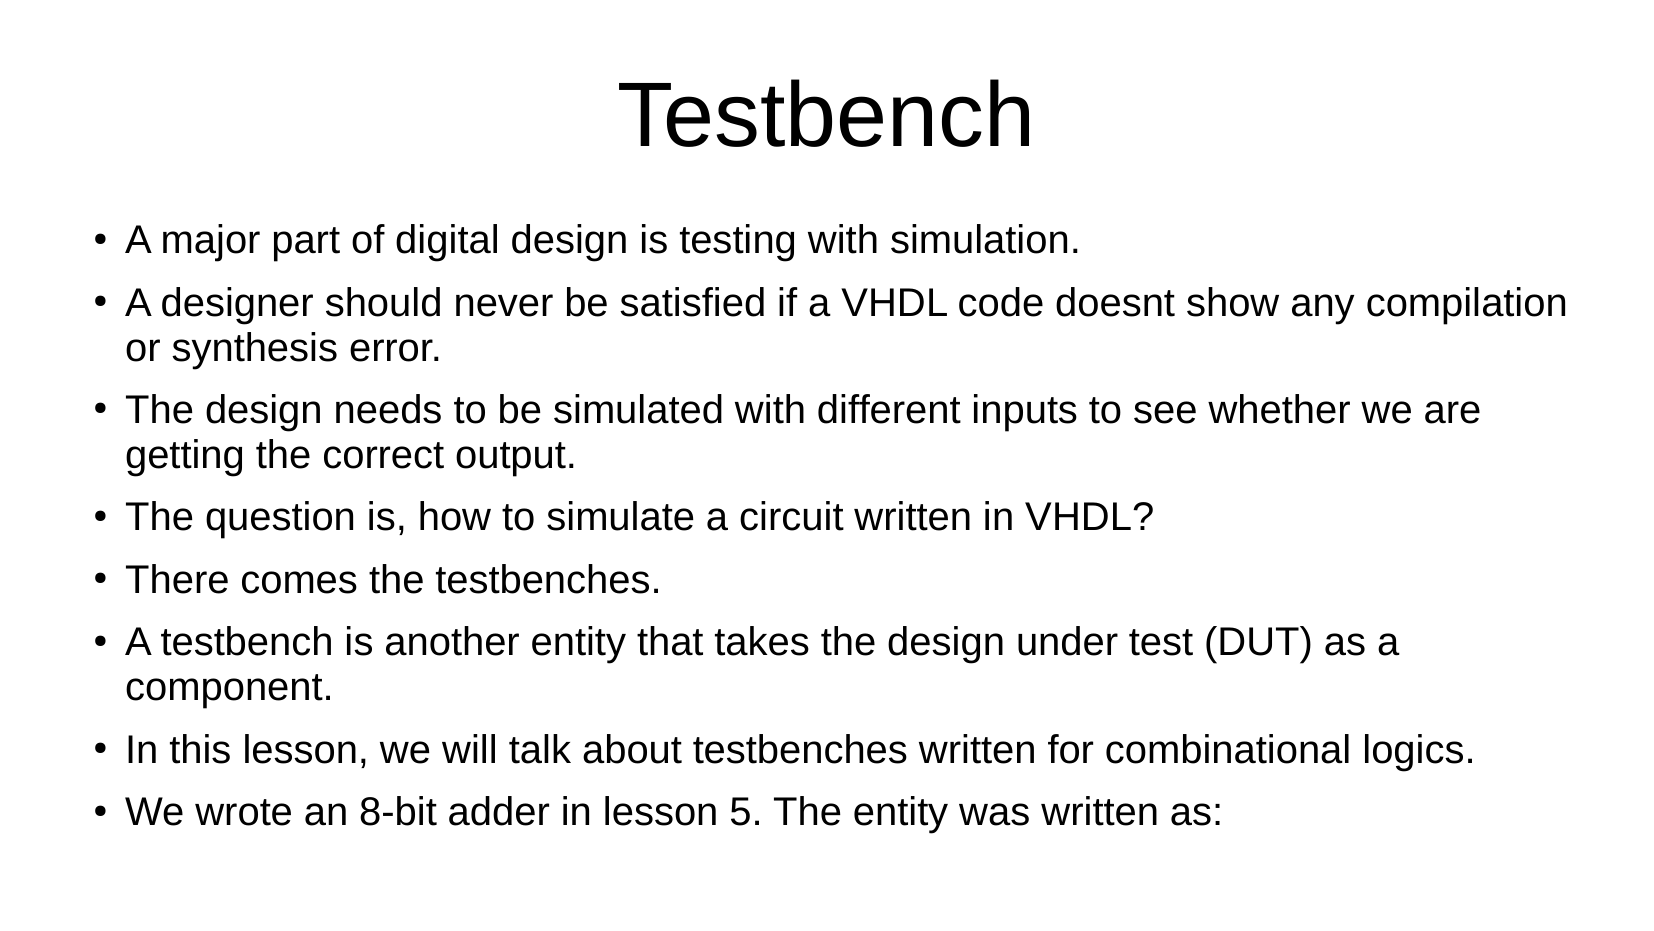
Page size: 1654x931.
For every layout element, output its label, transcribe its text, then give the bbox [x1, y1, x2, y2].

title Testbench [82, 37, 1571, 193]
list A major part of digital design is testing with simulation. A designer should never be satisfied if a VHDL code doesnt show any compilation or synthesis error. The design needs to be simulated with different inputs to see whether we are getting the correct output. The question is, how to simulate a circuit written in VHDL? There comes the testbenches. A testbench is another entity that takes the design under test (DUT) as a component. In this lesson, we will talk about testbenches written for combinational logics. We wrote an 8-bit adder in lesson 5. The entity was written as: [82, 217, 1571, 841]
